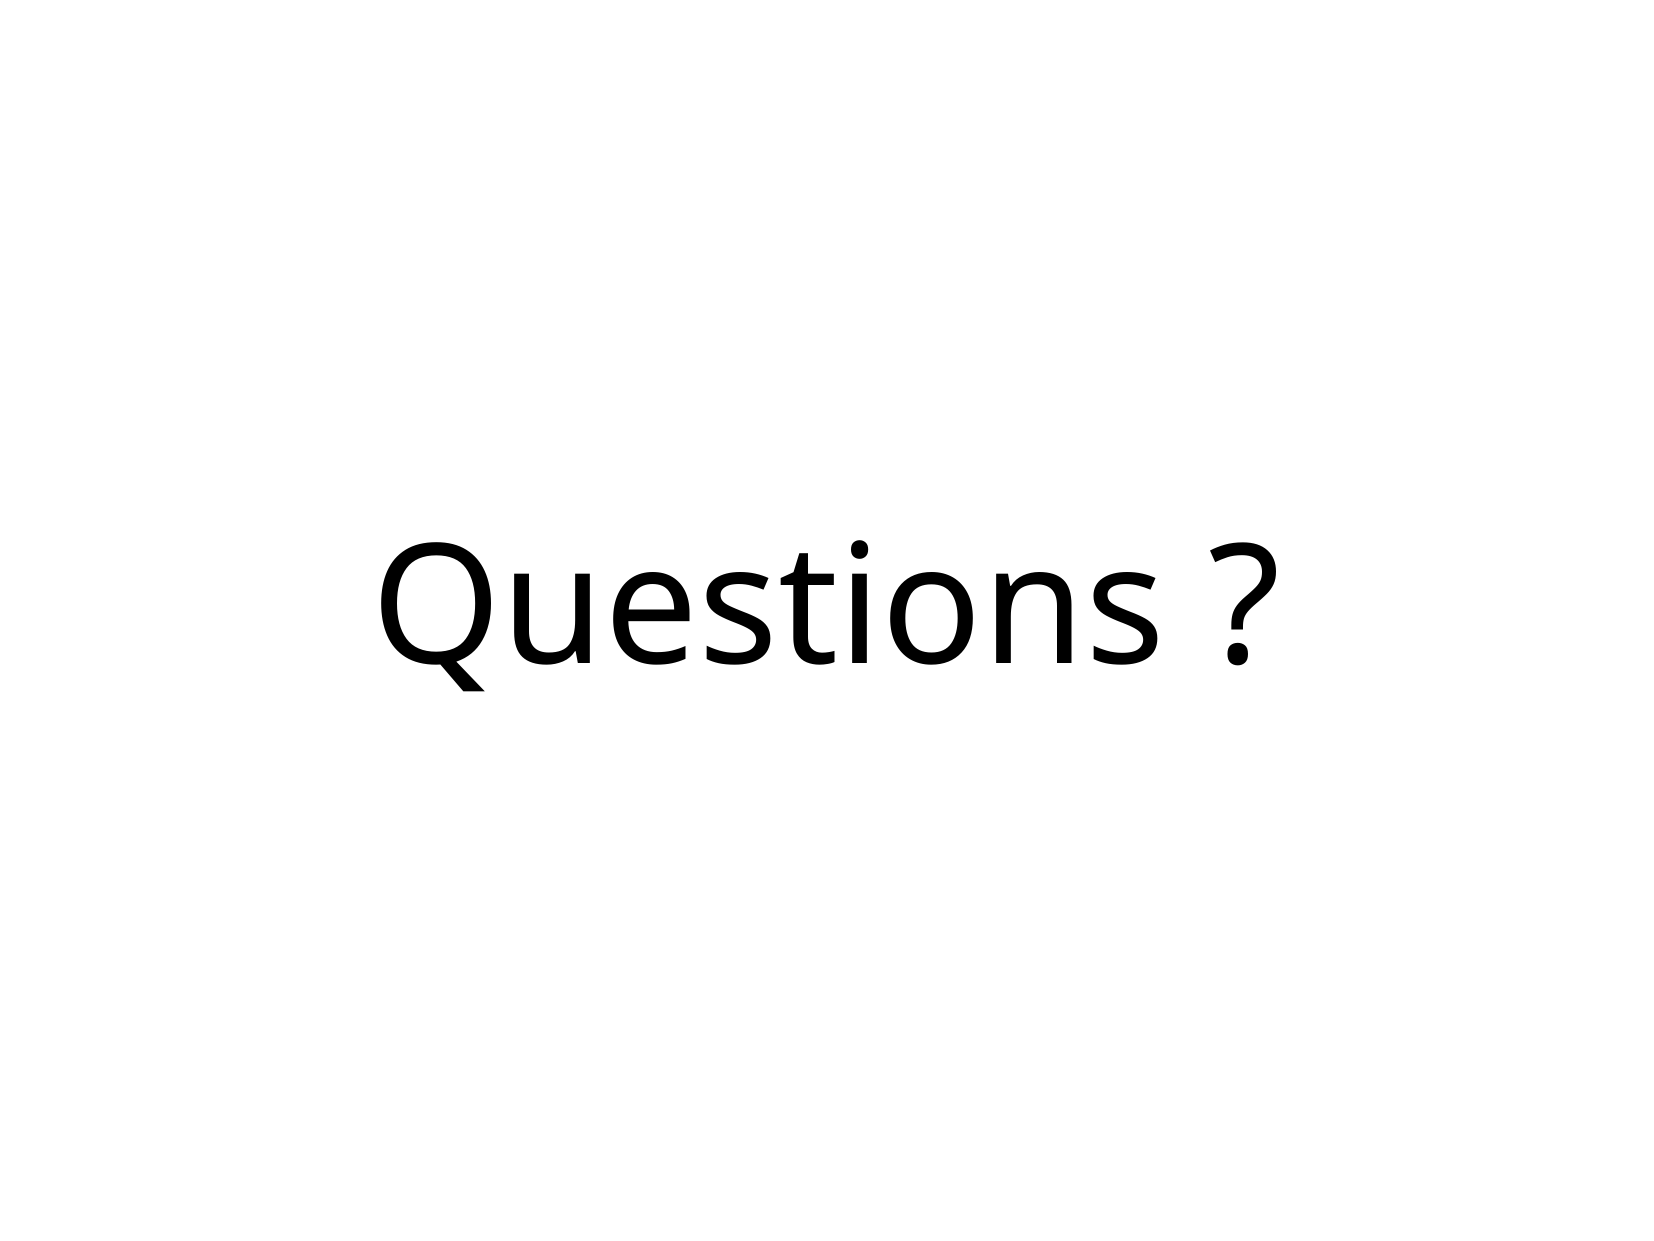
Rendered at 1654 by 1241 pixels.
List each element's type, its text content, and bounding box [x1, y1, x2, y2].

text_box Questions ? [82, 49, 1571, 1109]
